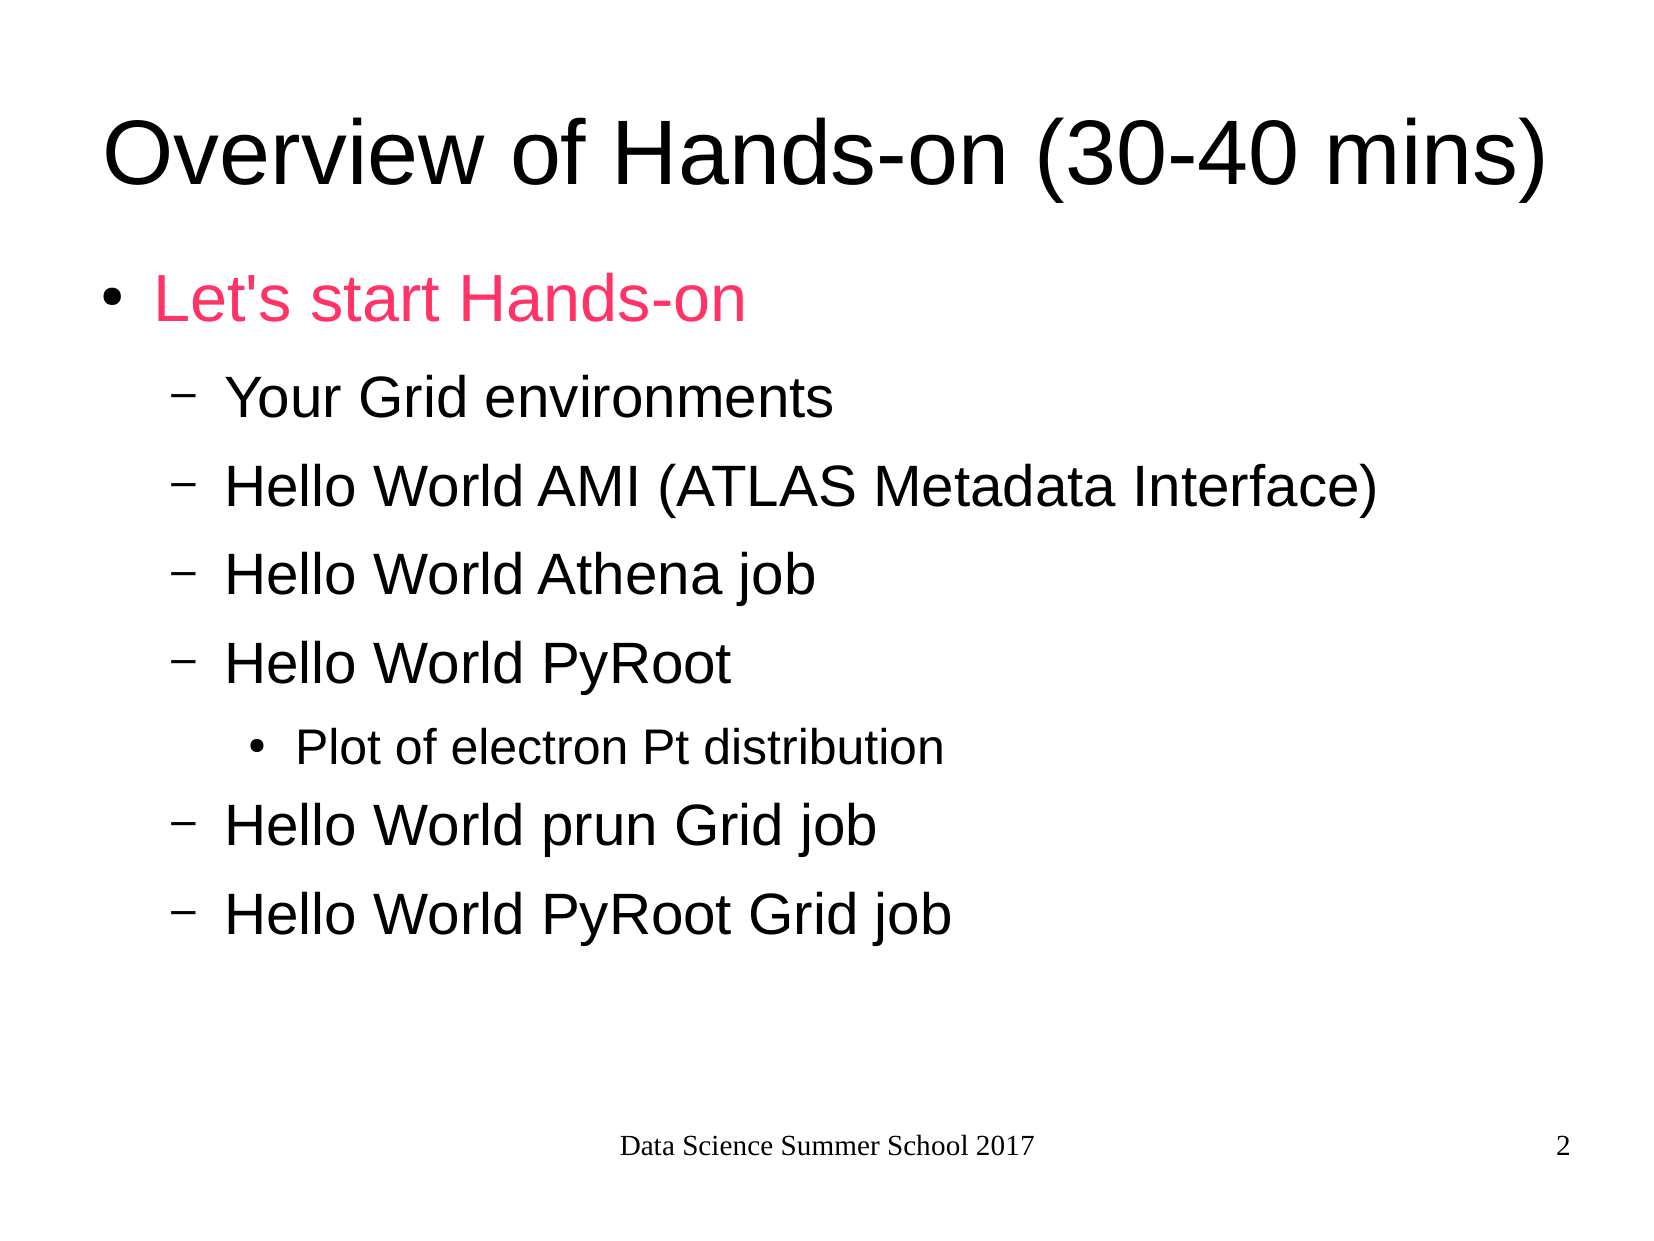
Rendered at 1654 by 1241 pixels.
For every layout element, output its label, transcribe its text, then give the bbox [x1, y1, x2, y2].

title Overview of Hands-on (30-40 mins) [82, 49, 1571, 257]
list Let's start Hands-on Your Grid environments Hello World AMI (ATLAS Metadata Interface) Hello World Athena job Hello World PyRoot Plot of electron Pt distribution Hello World prun Grid job Hello World PyRoot Grid job [82, 260, 1571, 1141]
